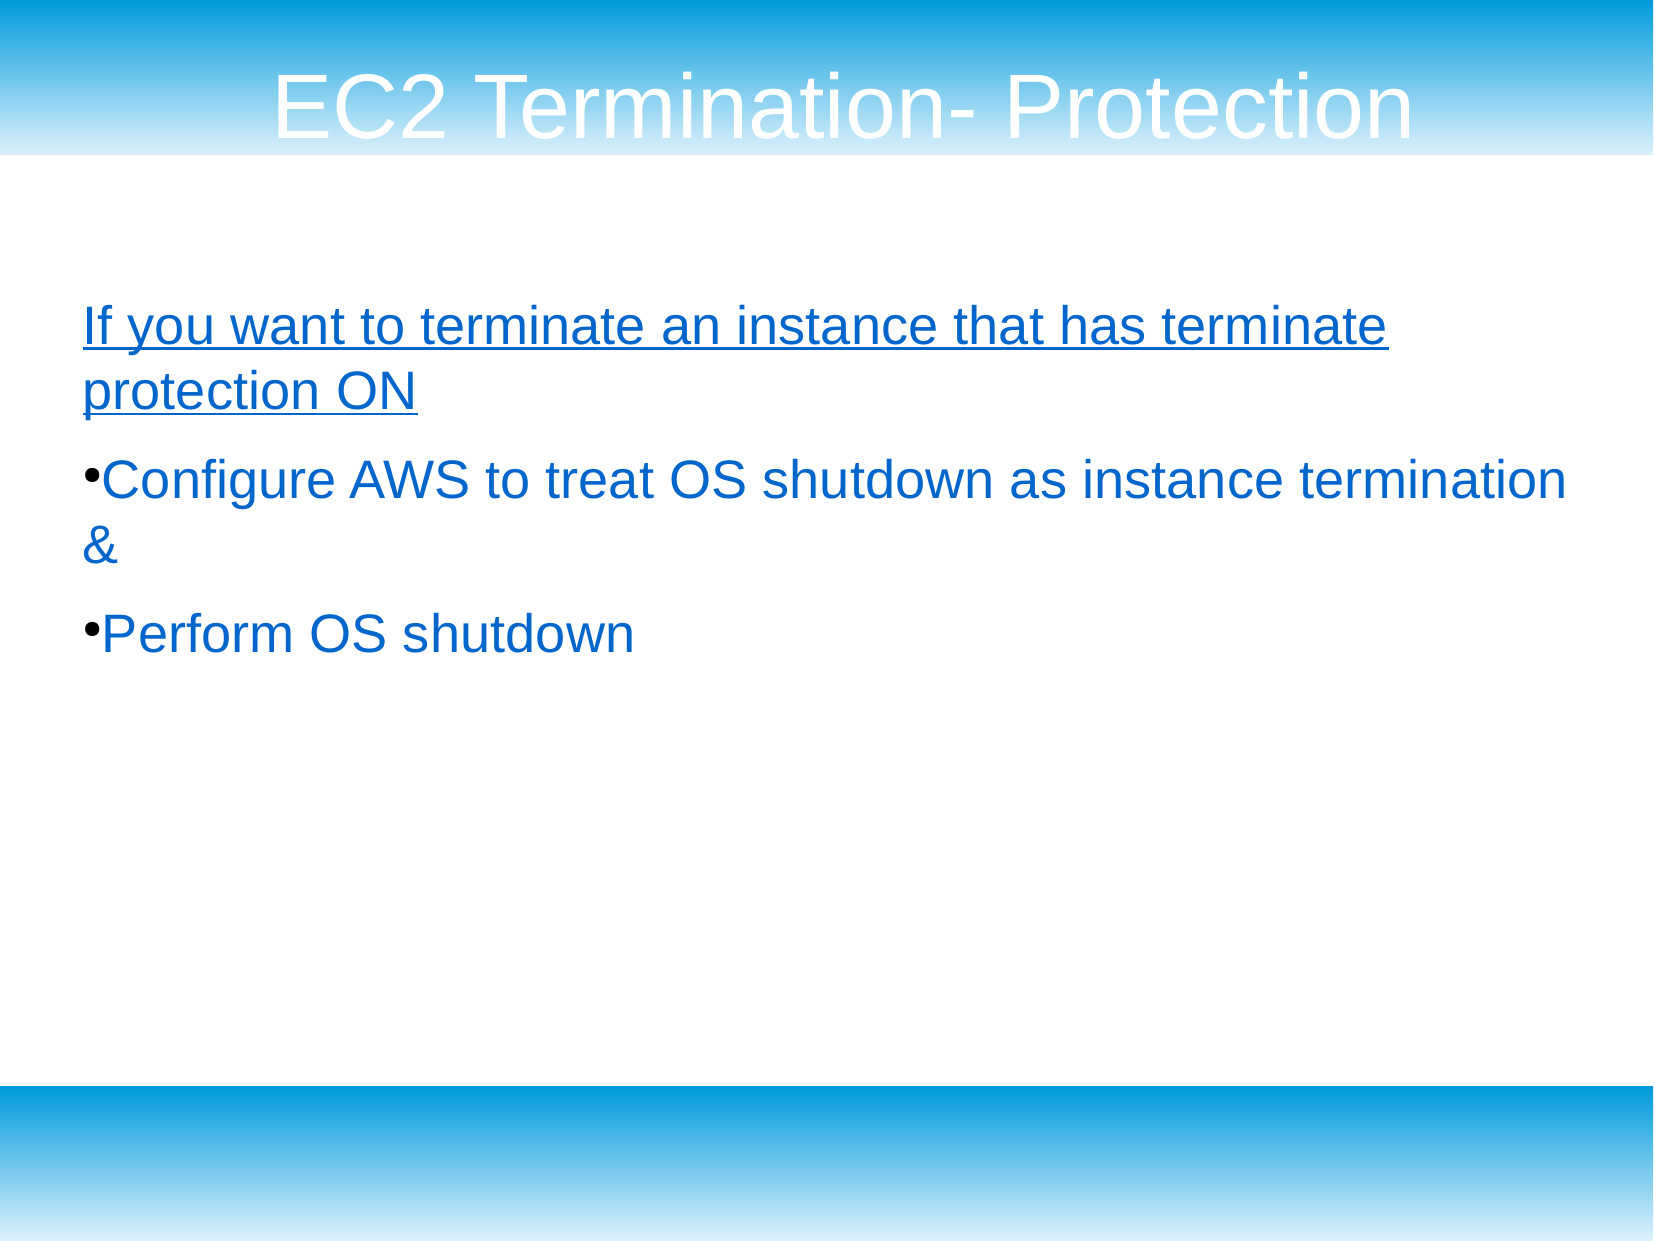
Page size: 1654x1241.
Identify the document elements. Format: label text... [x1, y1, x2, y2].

list If you want to terminate an instance that has terminate protection ON Configure AWS to treat OS shutdown as instance termination & Perform OS shutdown [82, 290, 1571, 1010]
title EC2 Termination- Protection [82, 0, 1607, 205]
